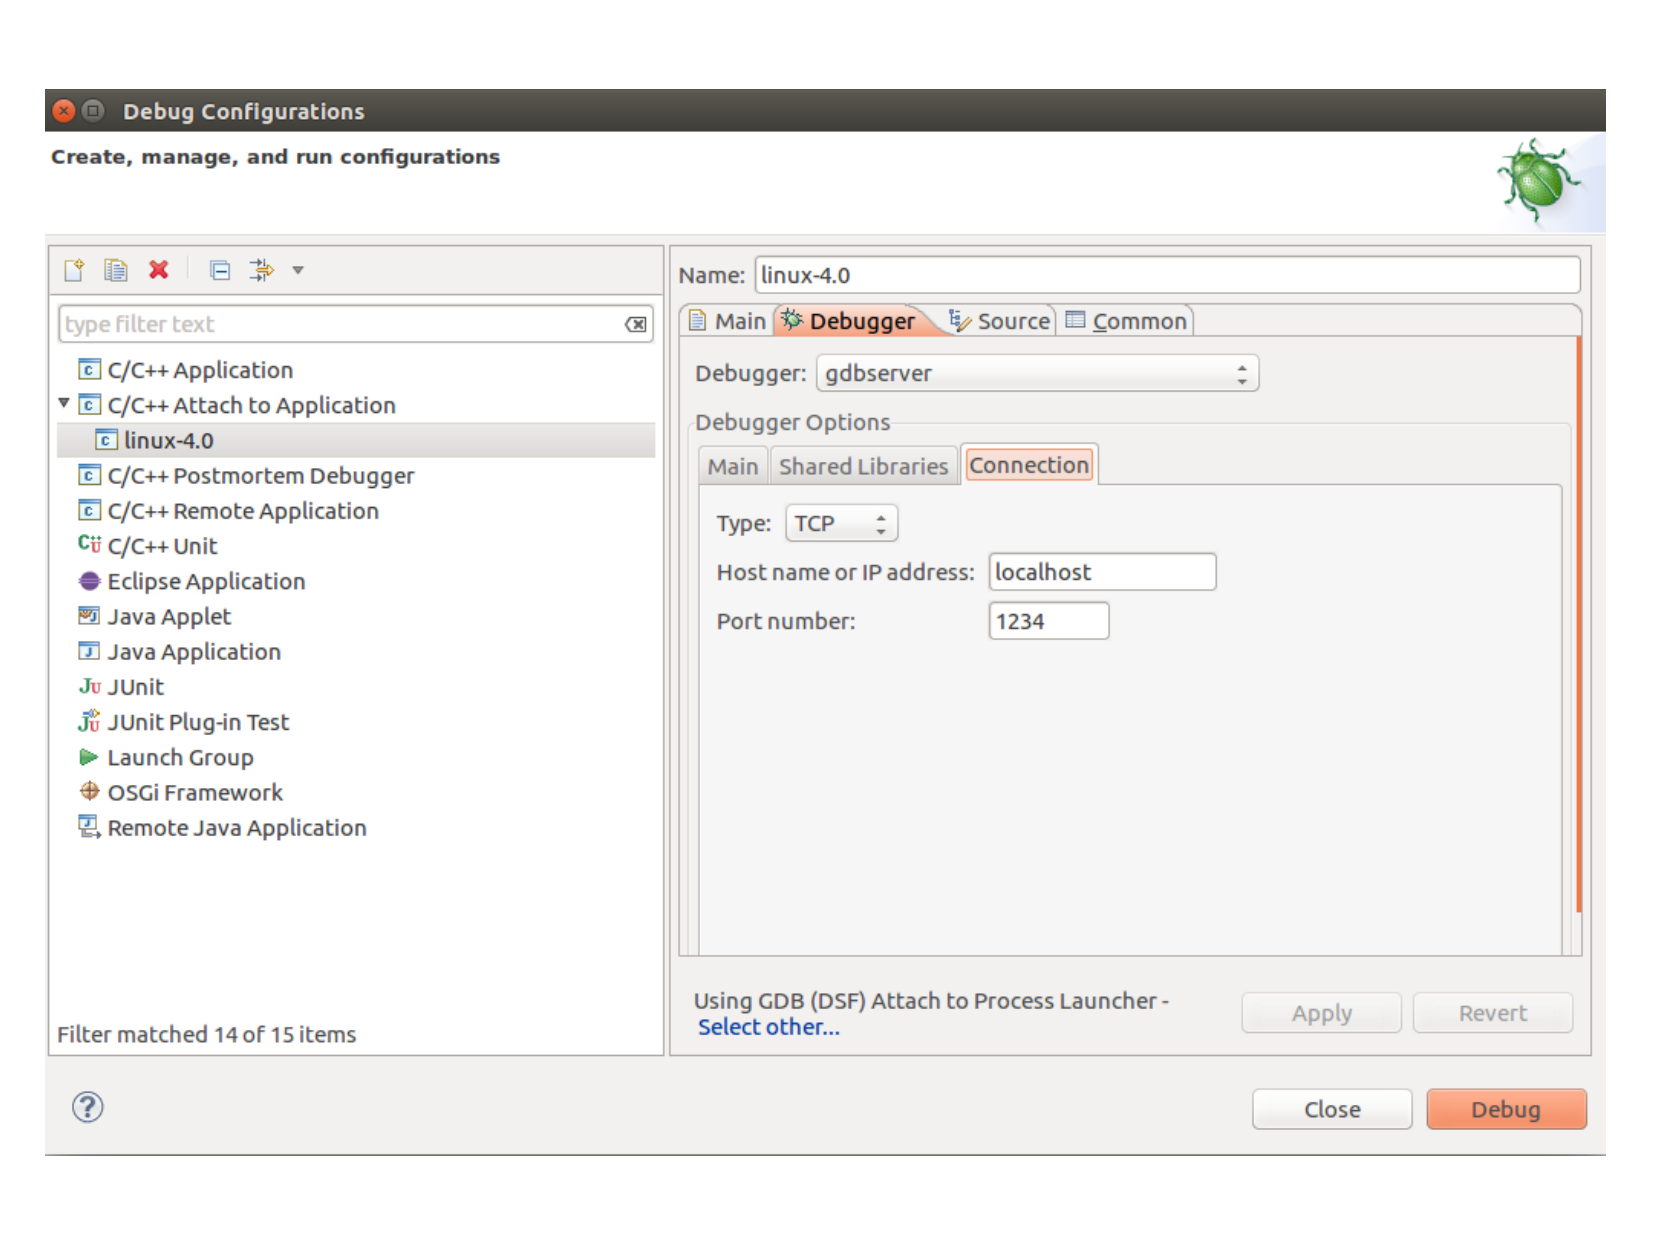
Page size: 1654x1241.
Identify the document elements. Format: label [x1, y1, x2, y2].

picture [45, 89, 1606, 1156]
